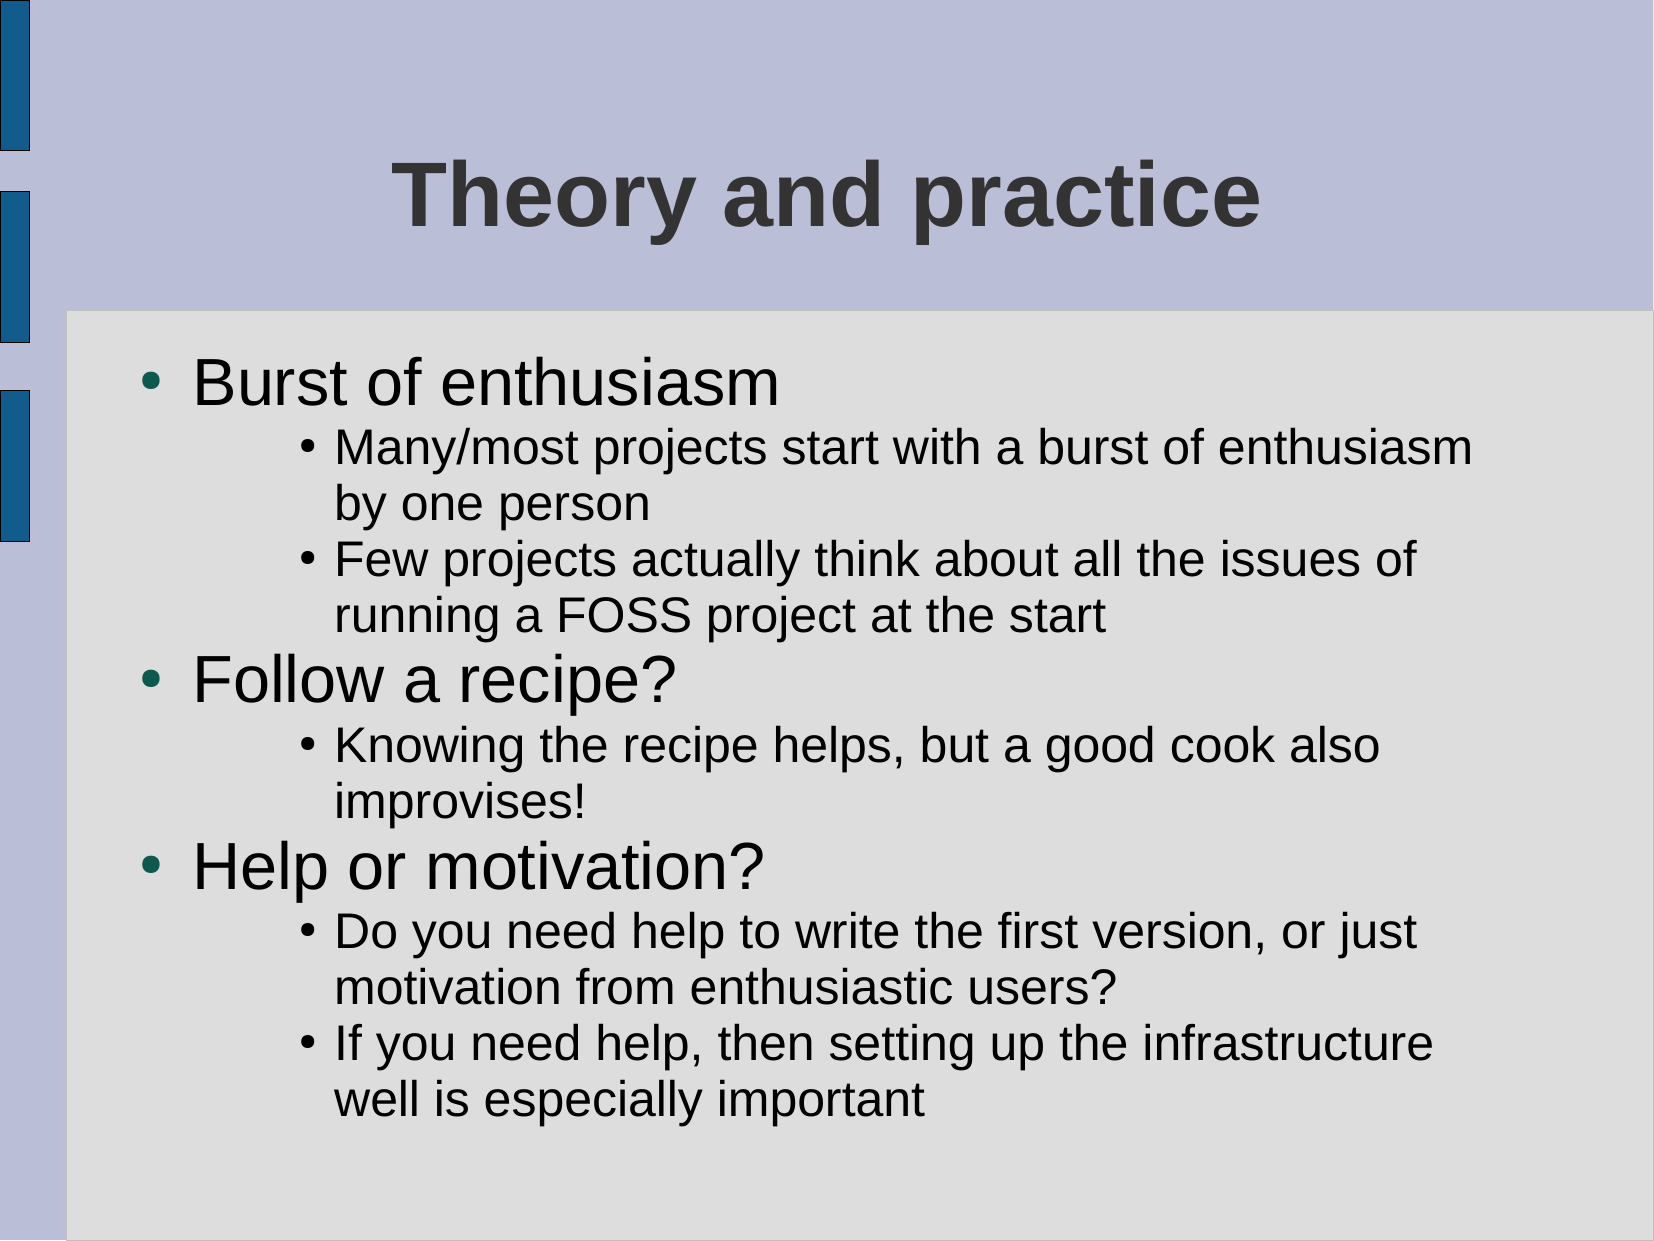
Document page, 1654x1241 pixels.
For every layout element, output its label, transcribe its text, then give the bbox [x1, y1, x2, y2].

list Burst of enthusiasm Many/most projects start with a burst of enthusiasm by one person Few projects actually think about all the issues of running a FOSS project at the start Follow a recipe? Knowing the recipe helps, but a good cook also improvises! Help or motivation? Do you need help to write the first version, or just motivation from enthusiastic users? If you need help, then setting up the infrastructure well is especially important [121, 344, 1534, 1127]
title Theory and practice [121, 91, 1534, 299]
